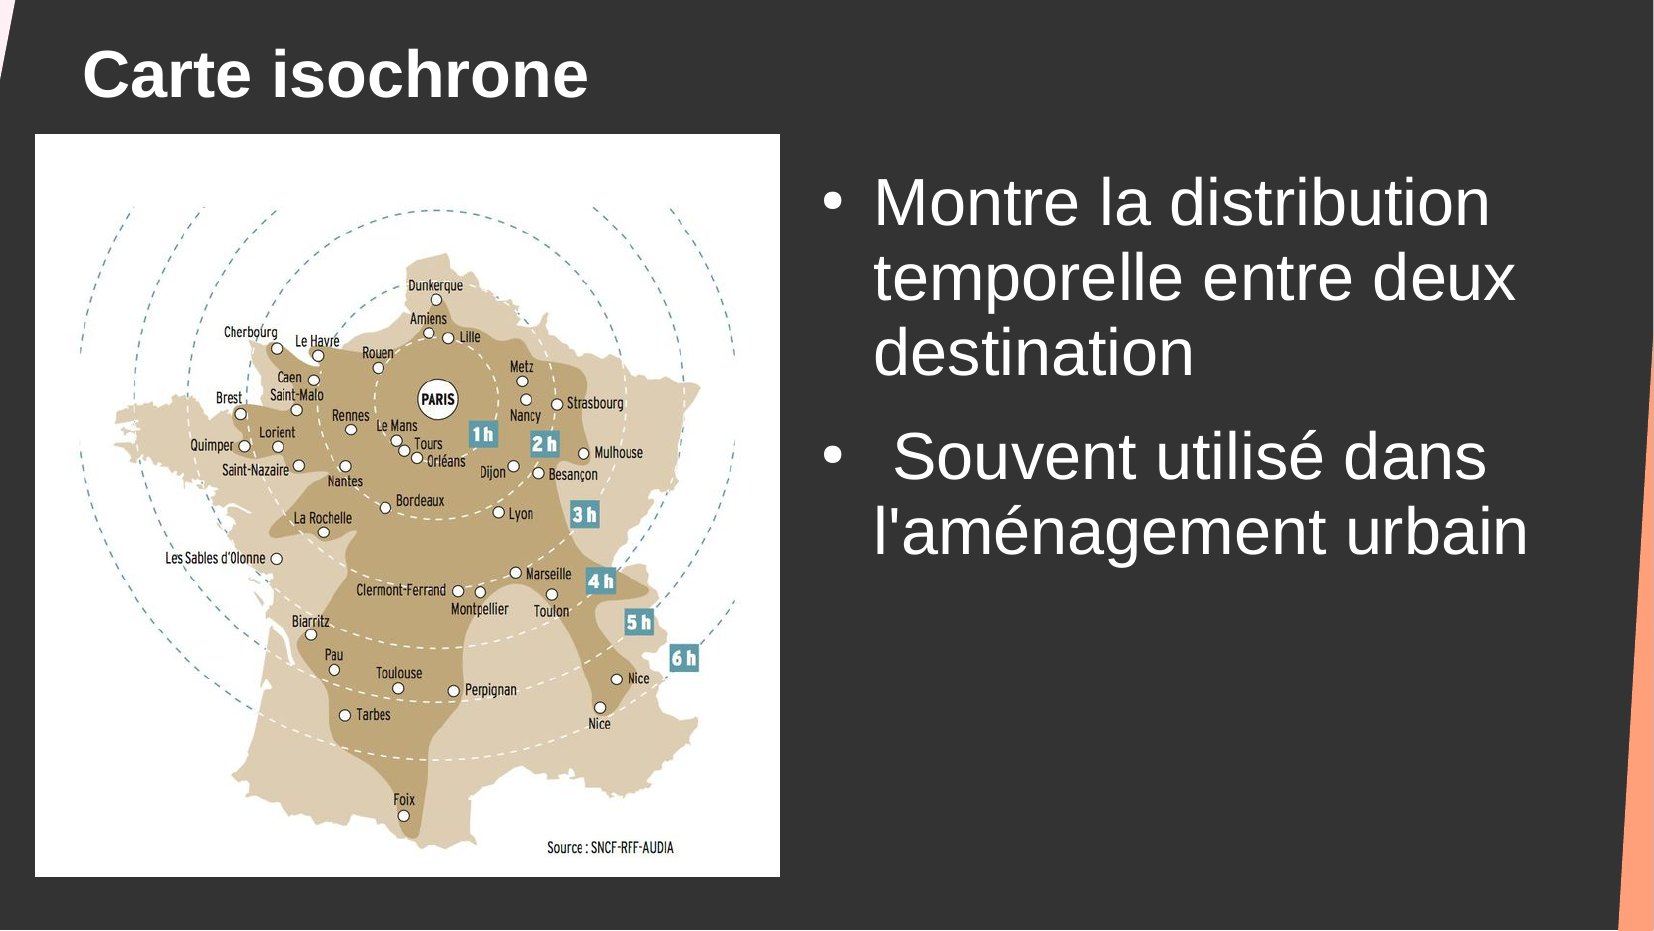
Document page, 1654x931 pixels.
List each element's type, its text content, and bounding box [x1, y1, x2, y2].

list Montre la distribution temporelle entre deux destination Souvent utilisé dans l'aménagement urbain [803, 165, 1548, 703]
picture [35, 134, 780, 877]
title Carte isochrone [82, 37, 1571, 115]
text_box [0, 0, 16, 80]
text_box [1618, 321, 1654, 931]
